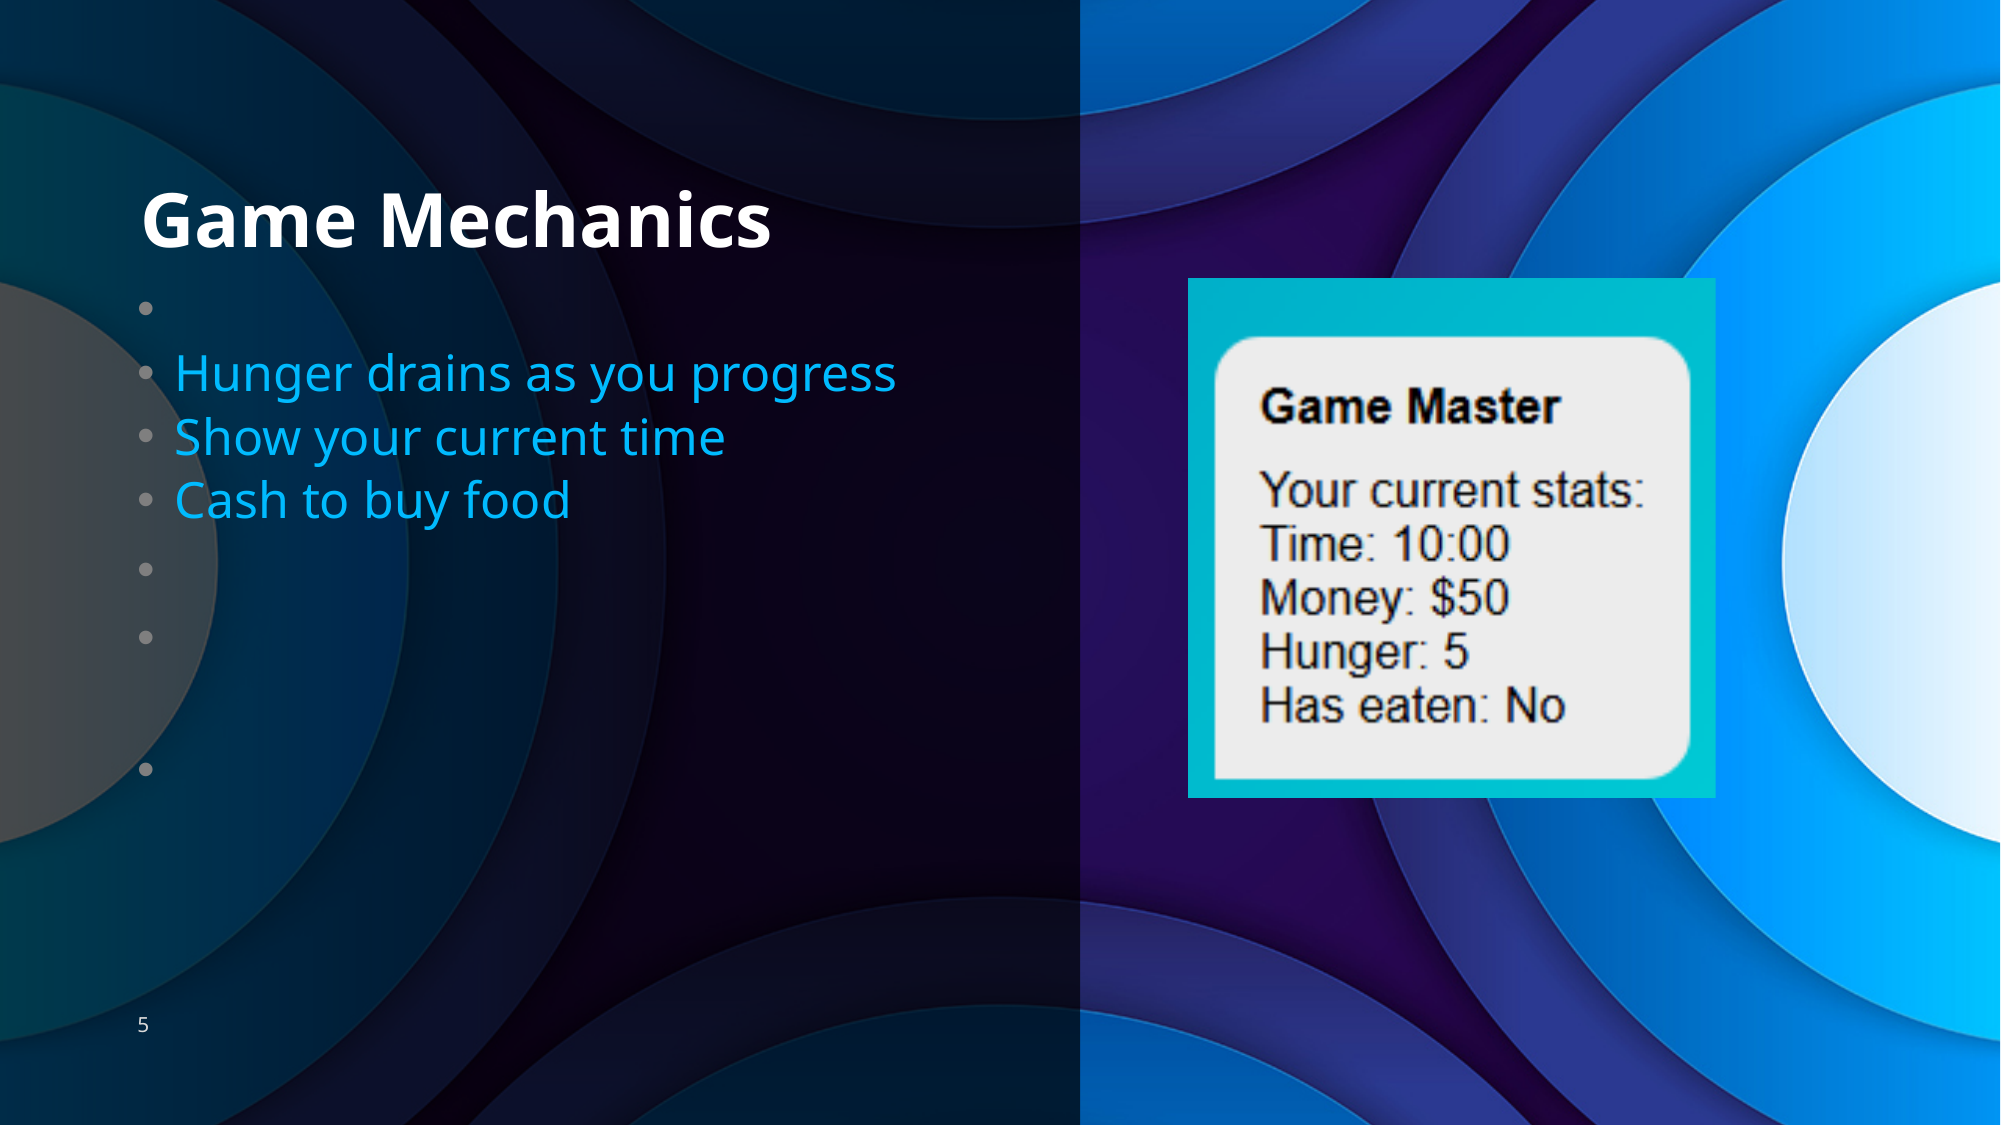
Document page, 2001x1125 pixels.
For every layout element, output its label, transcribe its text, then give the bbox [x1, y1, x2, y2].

title Game Mechanics [140, 84, 893, 264]
text_box [137, 1009, 213, 1041]
list Hunger drains as you progress Show your current time Cash to buy food [137, 278, 949, 1010]
picture [1188, 278, 1714, 798]
